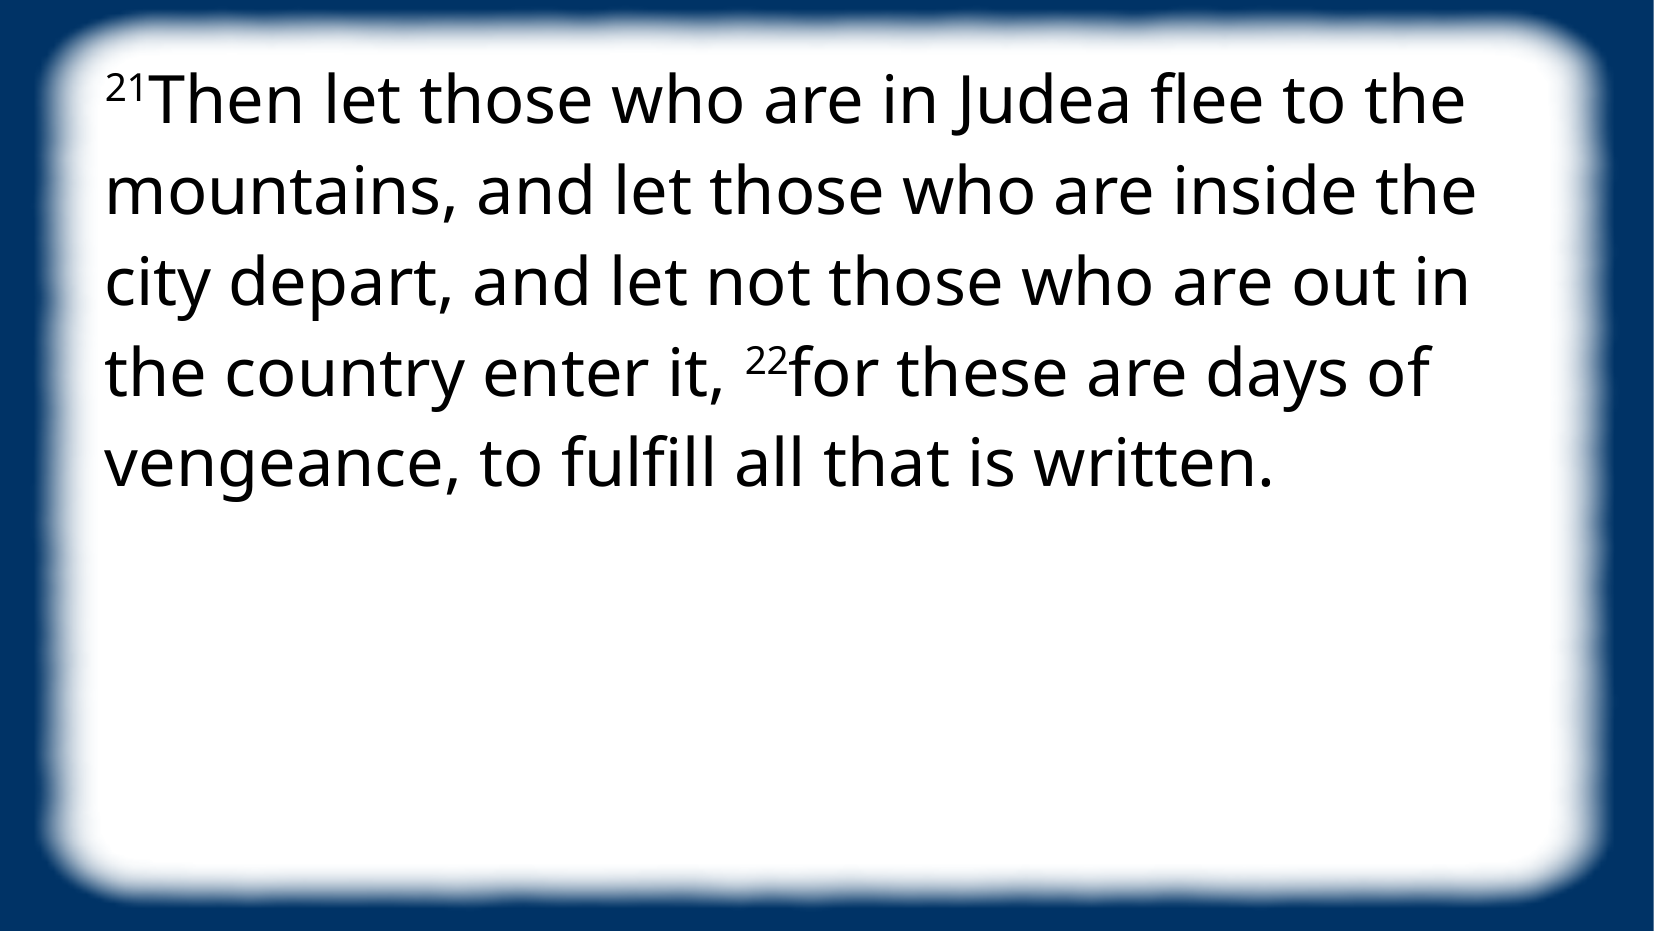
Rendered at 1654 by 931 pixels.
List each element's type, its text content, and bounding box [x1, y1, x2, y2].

picture [0, 0, 1654, 931]
text_box 21Then let those who are in Judea flee to the mountains, and let those who are inside the city depart, and let not those who are out in the country enter it, 22for these are days of vengeance, to fulfill all that is written. [90, 45, 1561, 504]
